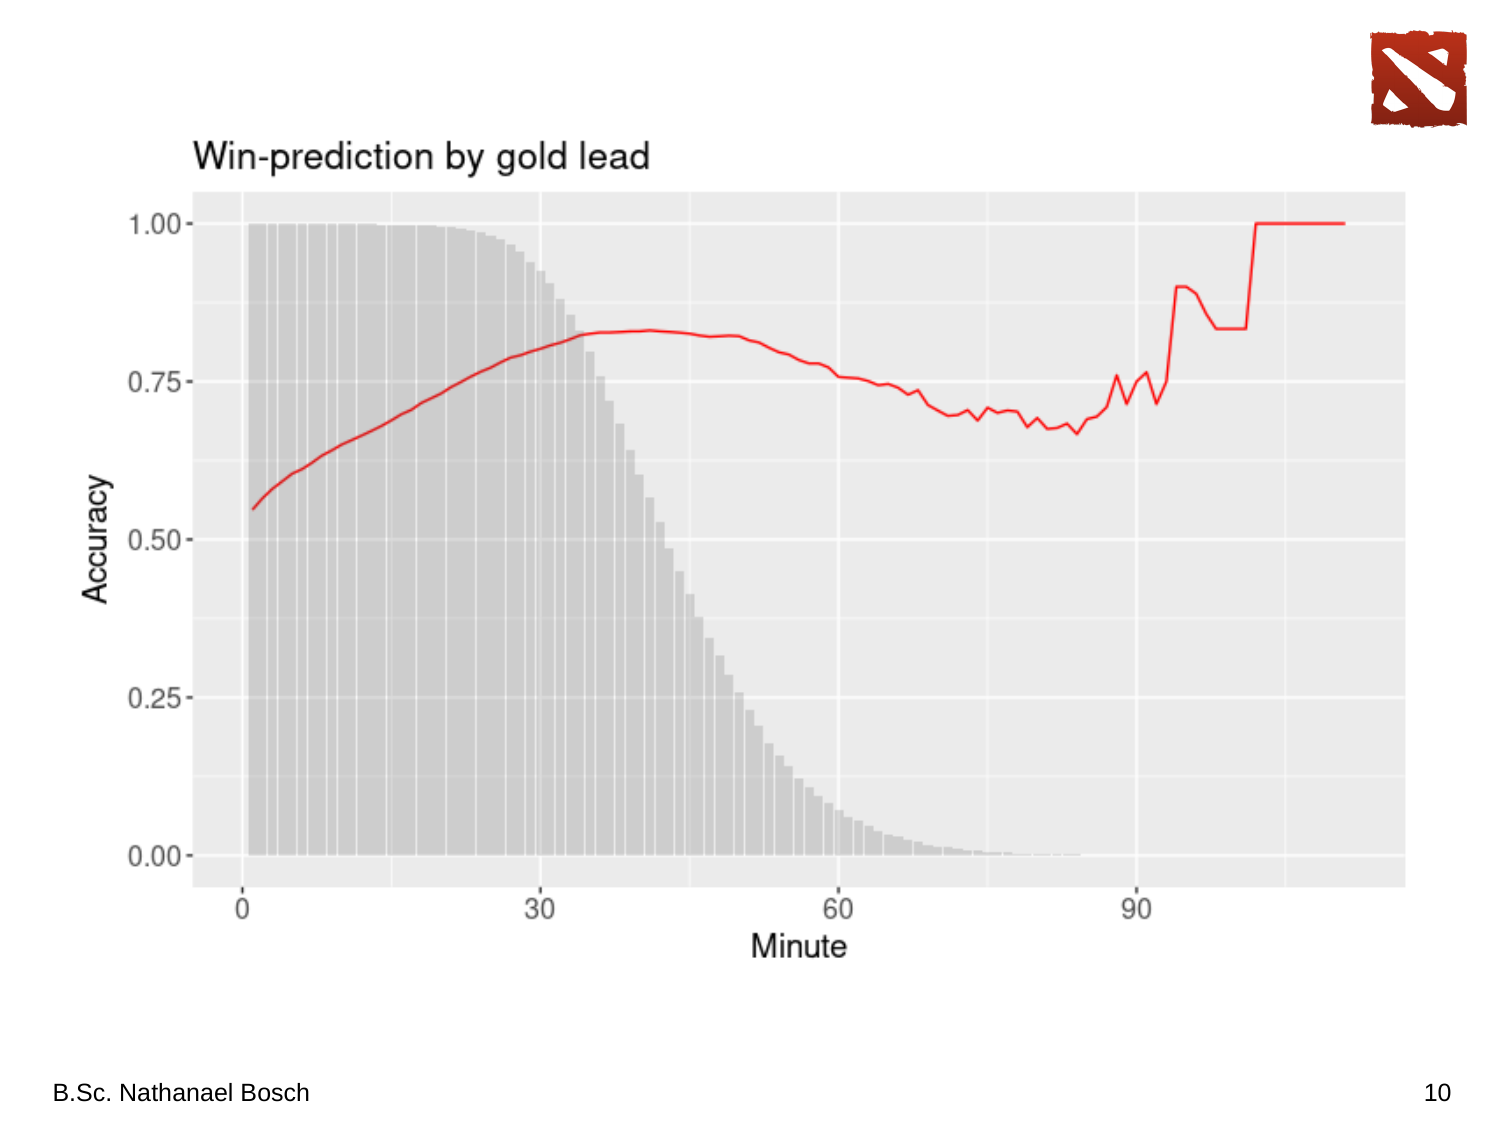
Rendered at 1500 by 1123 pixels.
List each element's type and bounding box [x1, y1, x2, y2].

picture [1370, 30, 1467, 128]
picture [70, 129, 1418, 972]
